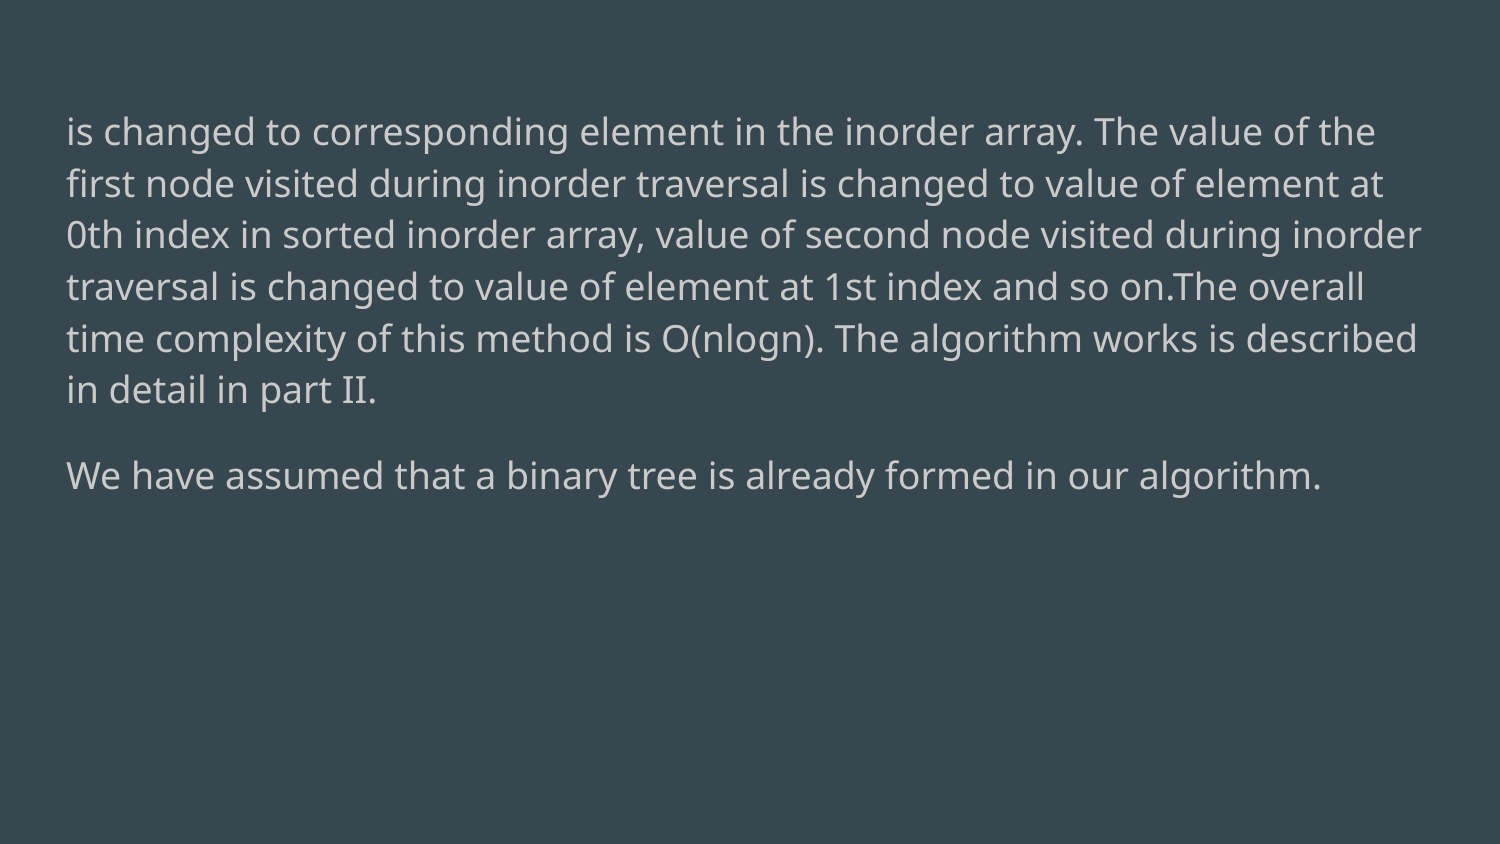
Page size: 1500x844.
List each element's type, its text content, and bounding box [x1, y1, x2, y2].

list is changed to corresponding element in the inorder array. The value of the first node visited during inorder traversal is changed to value of element at 0th index in sorted inorder array, value of second node visited during inorder traversal is changed to value of element at 1st index and so on.The overall time complexity of this method is O(nlogn). The algorithm works is described in detail in part II. We have assumed that a binary tree is already formed in our algorithm. [51, 86, 1449, 750]
